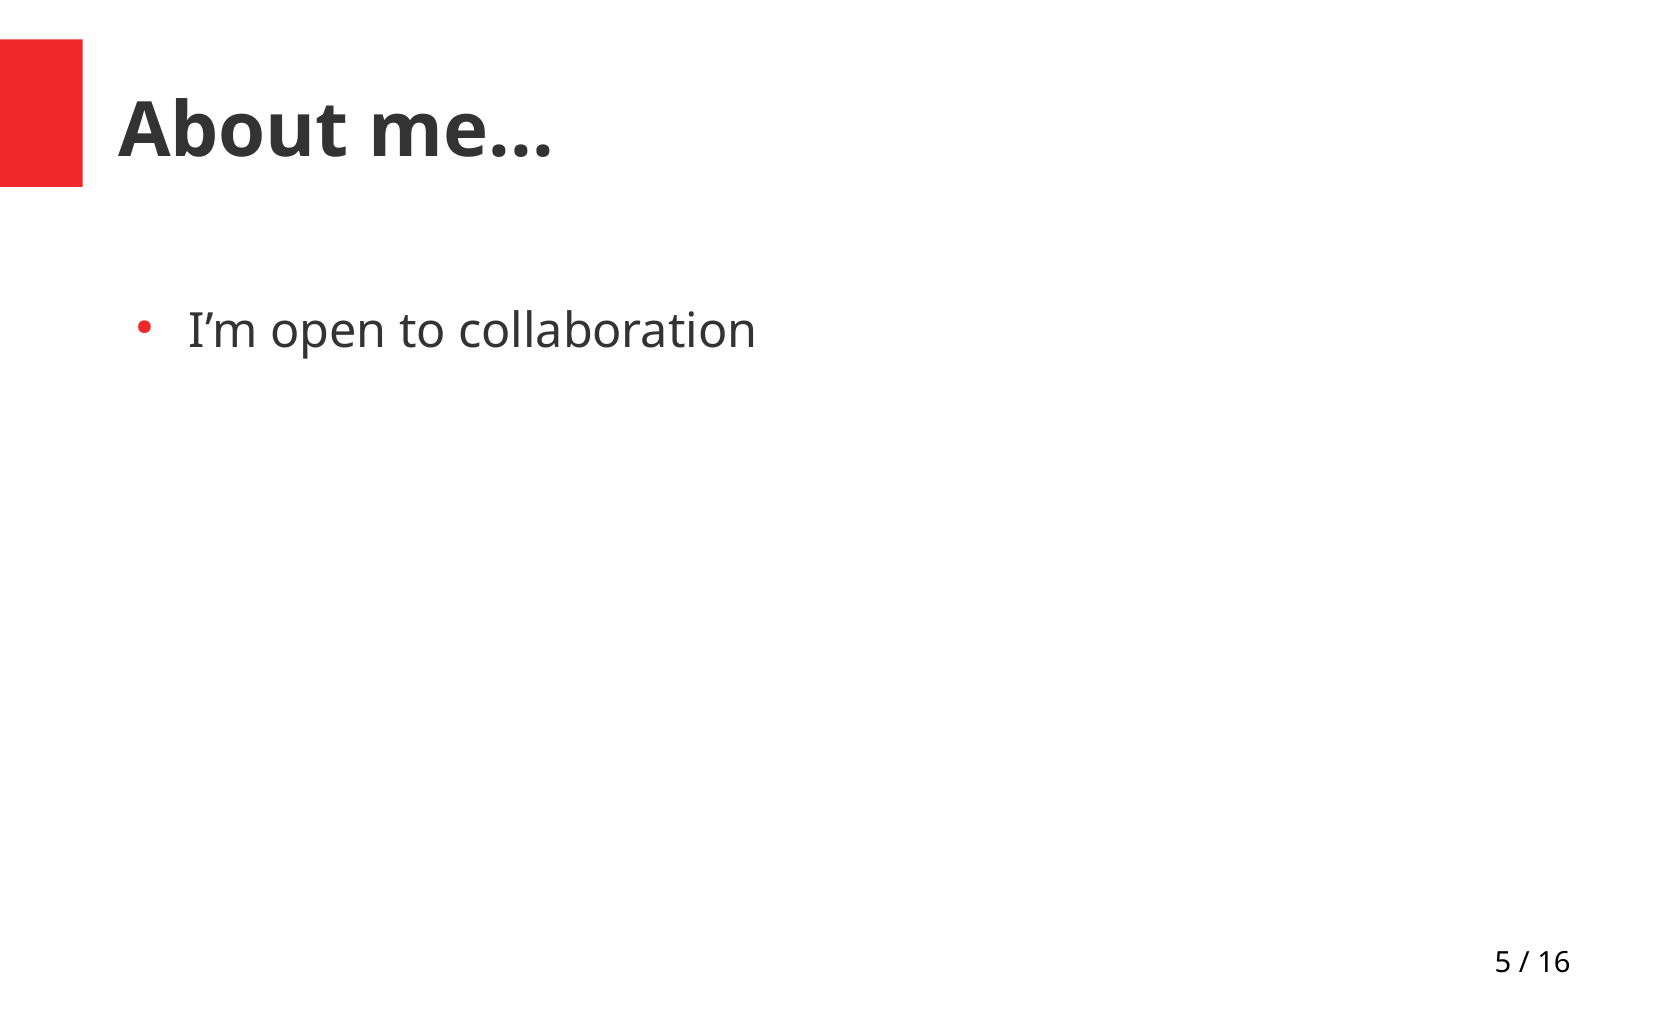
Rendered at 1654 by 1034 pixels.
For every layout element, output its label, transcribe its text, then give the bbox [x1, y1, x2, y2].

title About me... [118, 41, 1571, 214]
list I’m open to collaboration [118, 295, 1536, 895]
